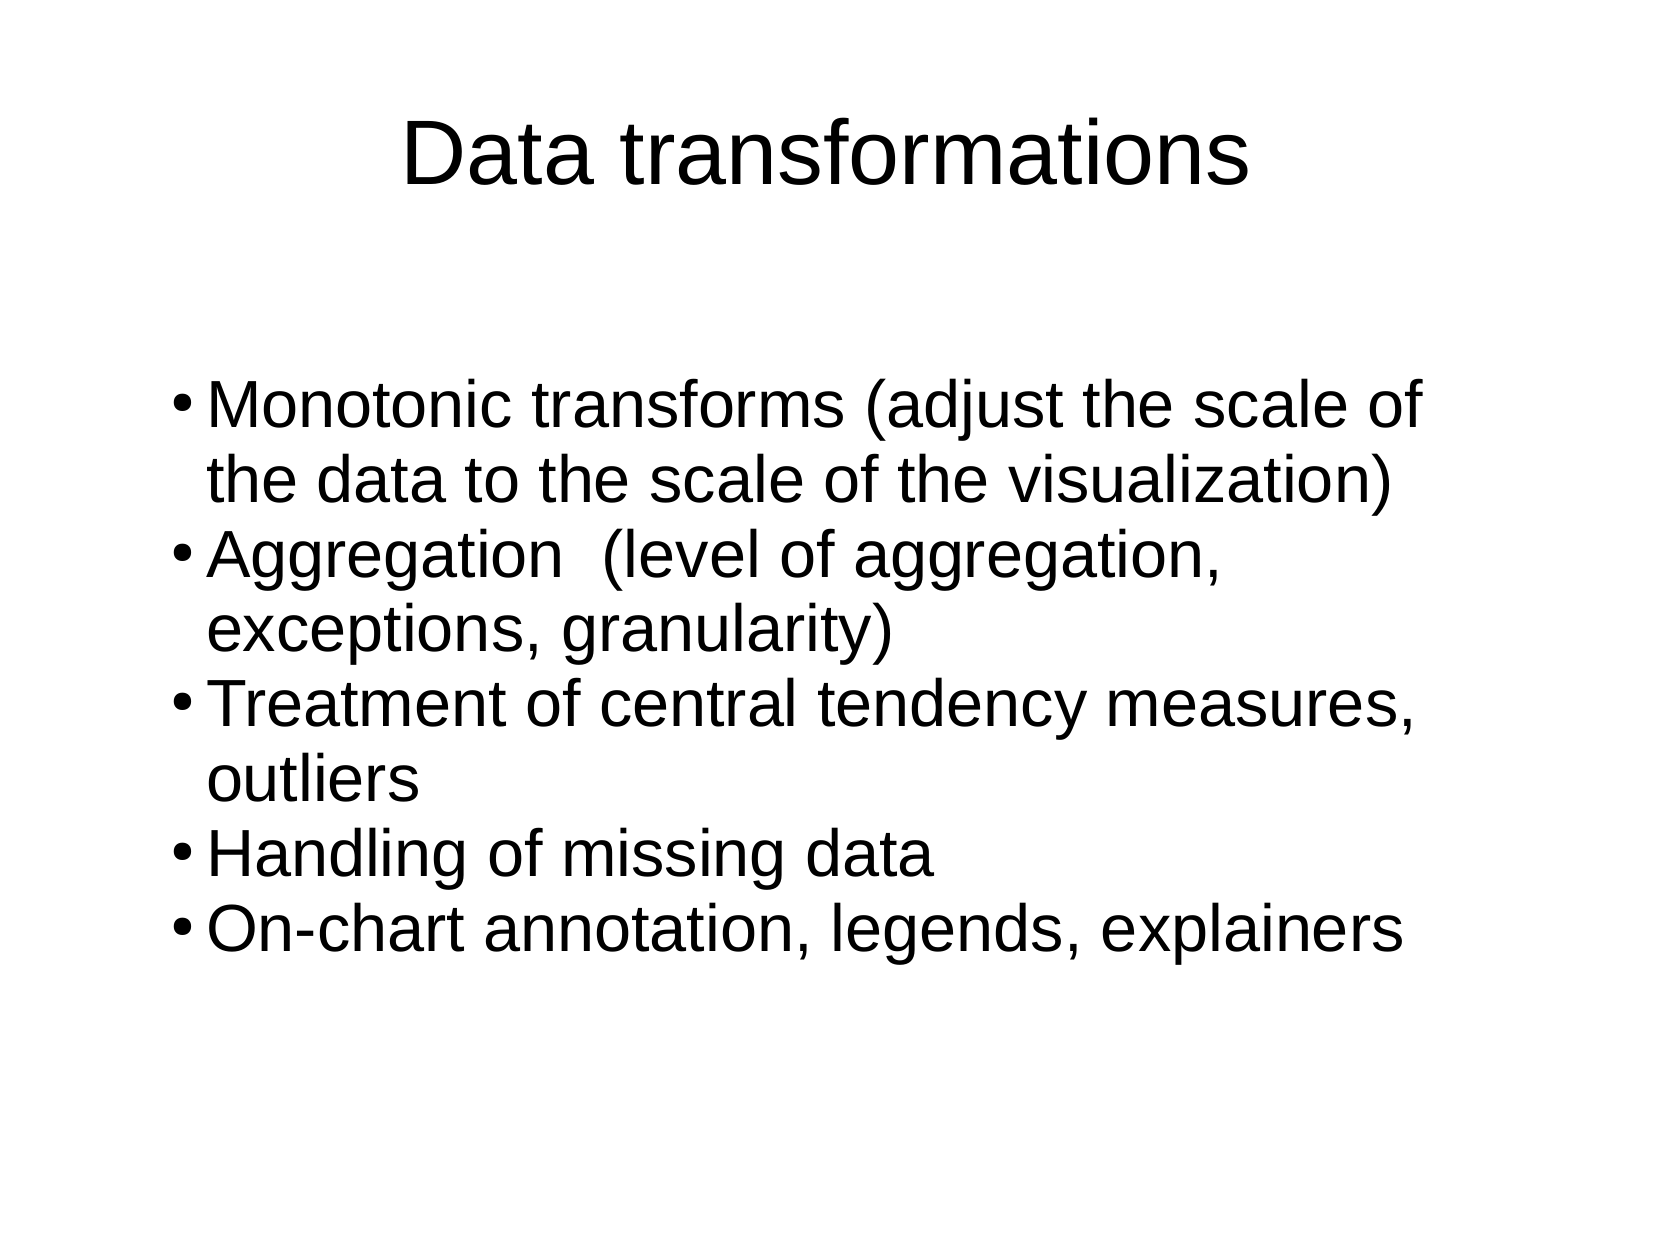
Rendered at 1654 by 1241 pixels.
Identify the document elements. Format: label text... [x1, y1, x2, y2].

title Data transformations [82, 49, 1571, 257]
text_box Monotonic transforms (adjust the scale of the data to the scale of the visualization) Aggregation (level of aggregation, exceptions, granularity) Treatment of central tendency measures, outliers Handling of missing data On-chart annotation, legends, explainers [155, 285, 1456, 1213]
